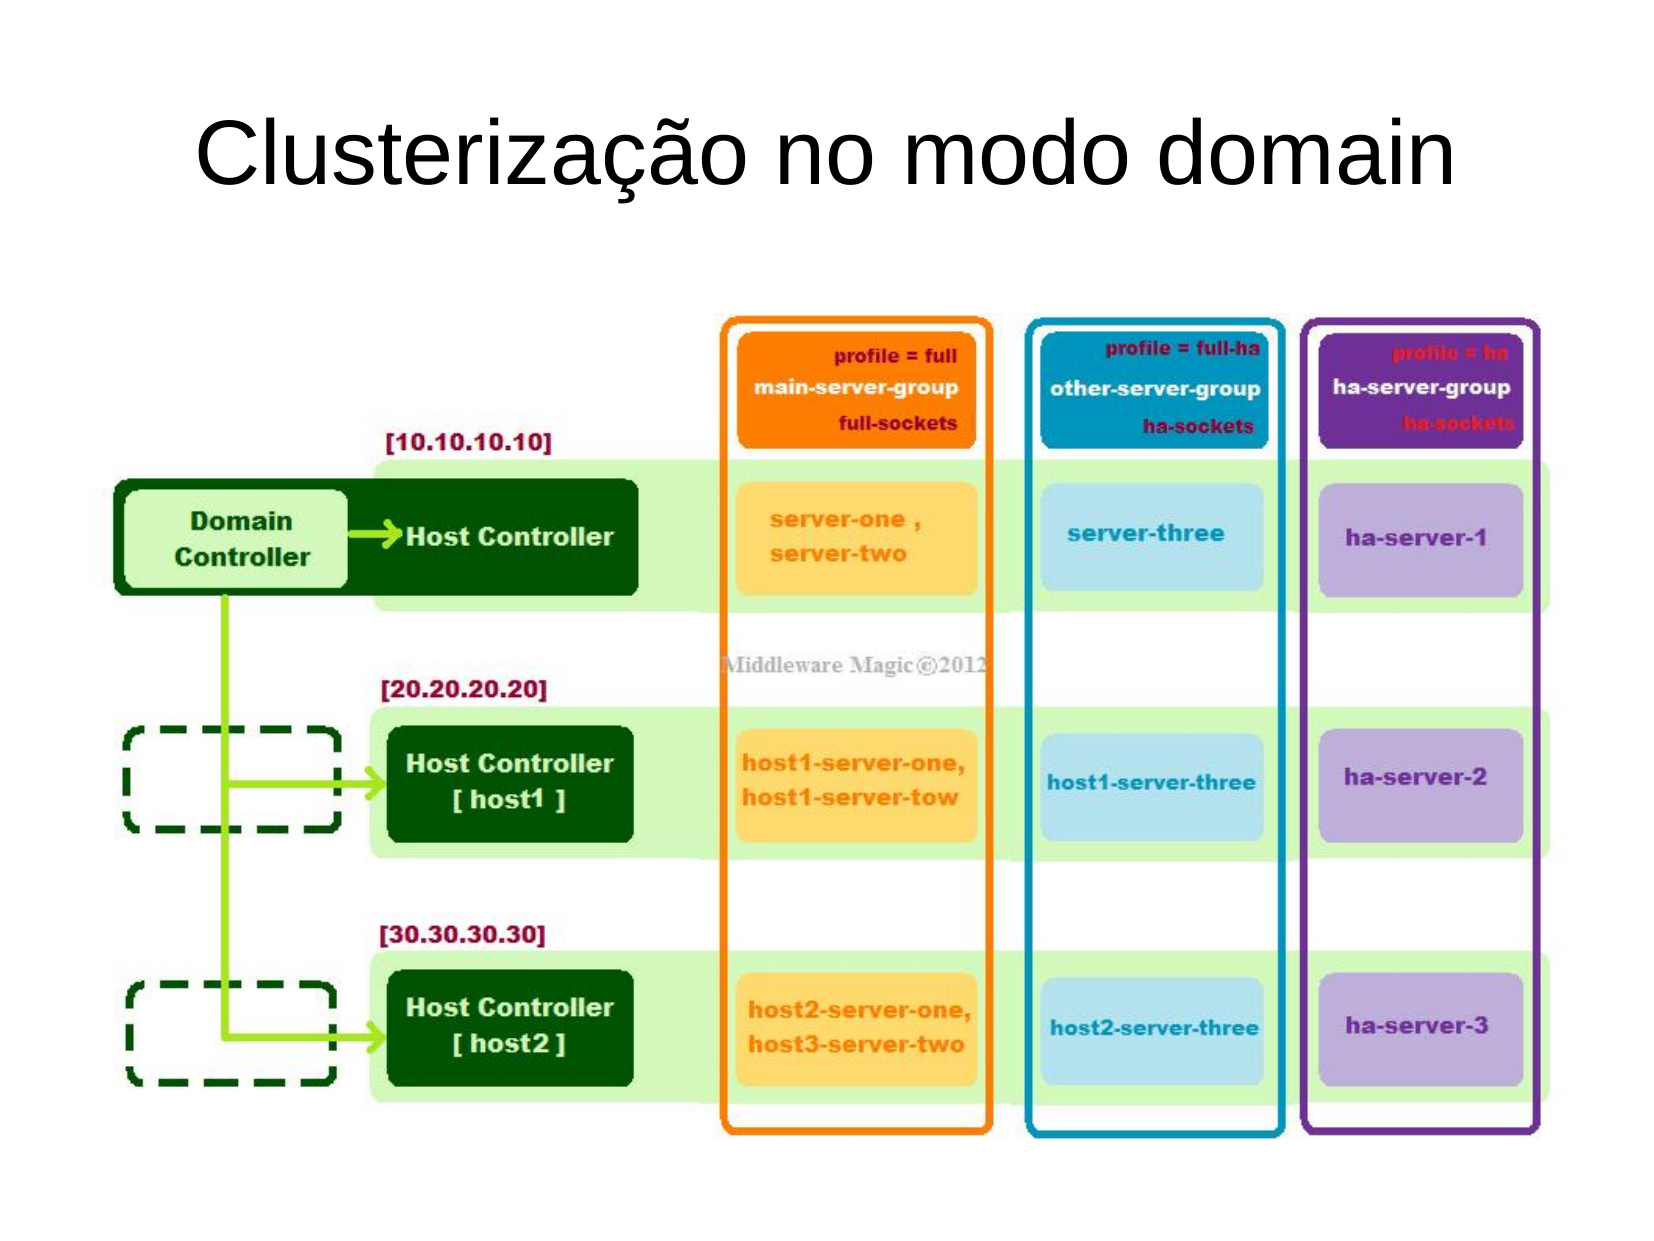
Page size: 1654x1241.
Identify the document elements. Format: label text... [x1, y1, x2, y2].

title Clusterização no modo domain [82, 49, 1571, 257]
picture [90, 313, 1569, 1162]
